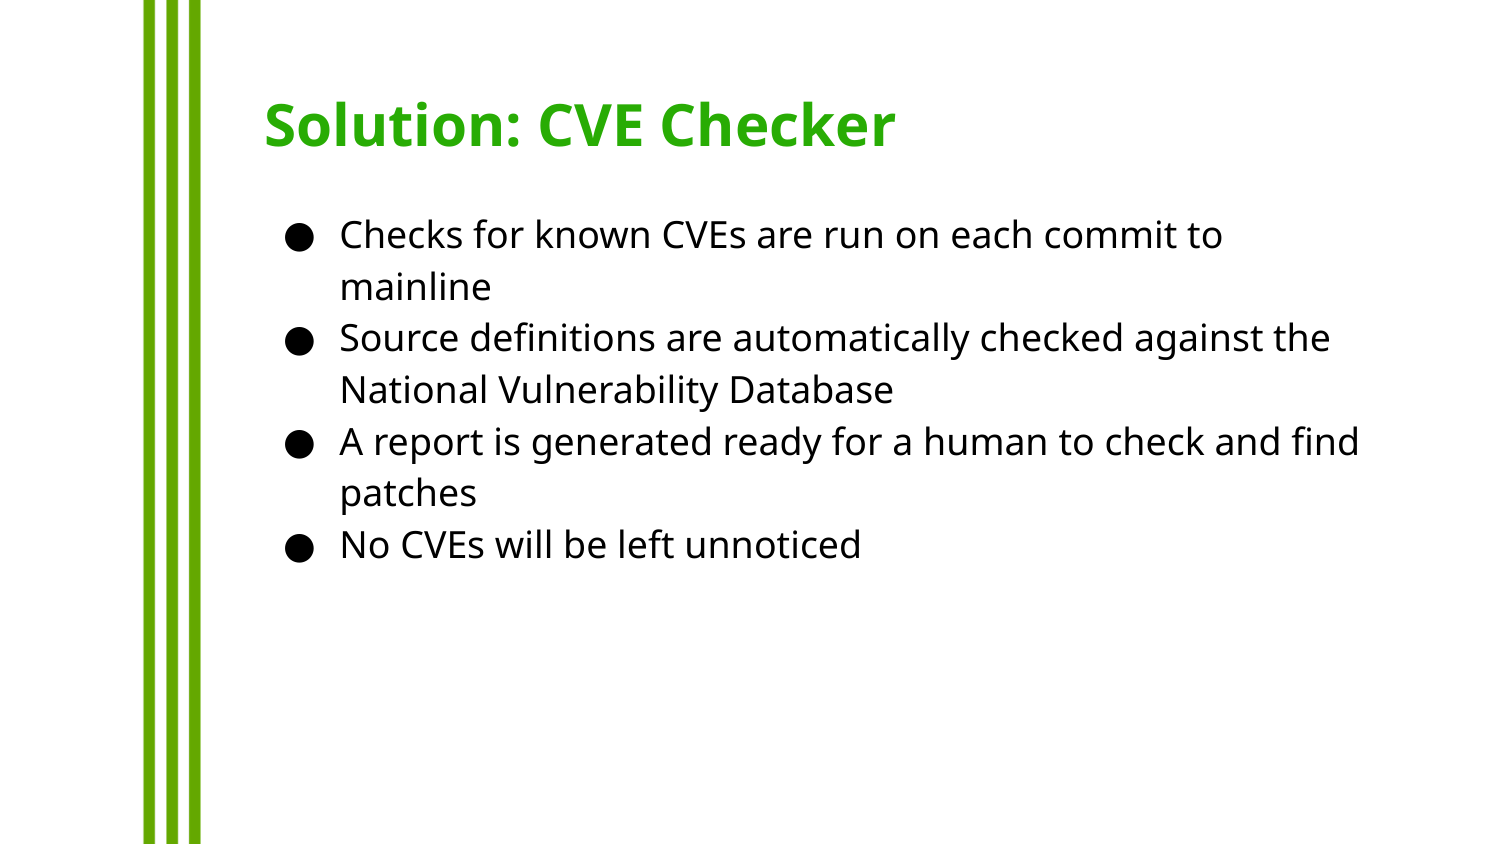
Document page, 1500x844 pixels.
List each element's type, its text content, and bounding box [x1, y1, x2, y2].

list Checks for known CVEs are run on each commit to mainline Source definitions are automatically checked against the National Vulnerability Database A report is generated ready for a human to check and find patches No CVEs will be left unnoticed [249, 189, 1390, 750]
picture [0, 0, 532, 844]
title Solution: CVE Checker [249, 72, 1390, 189]
